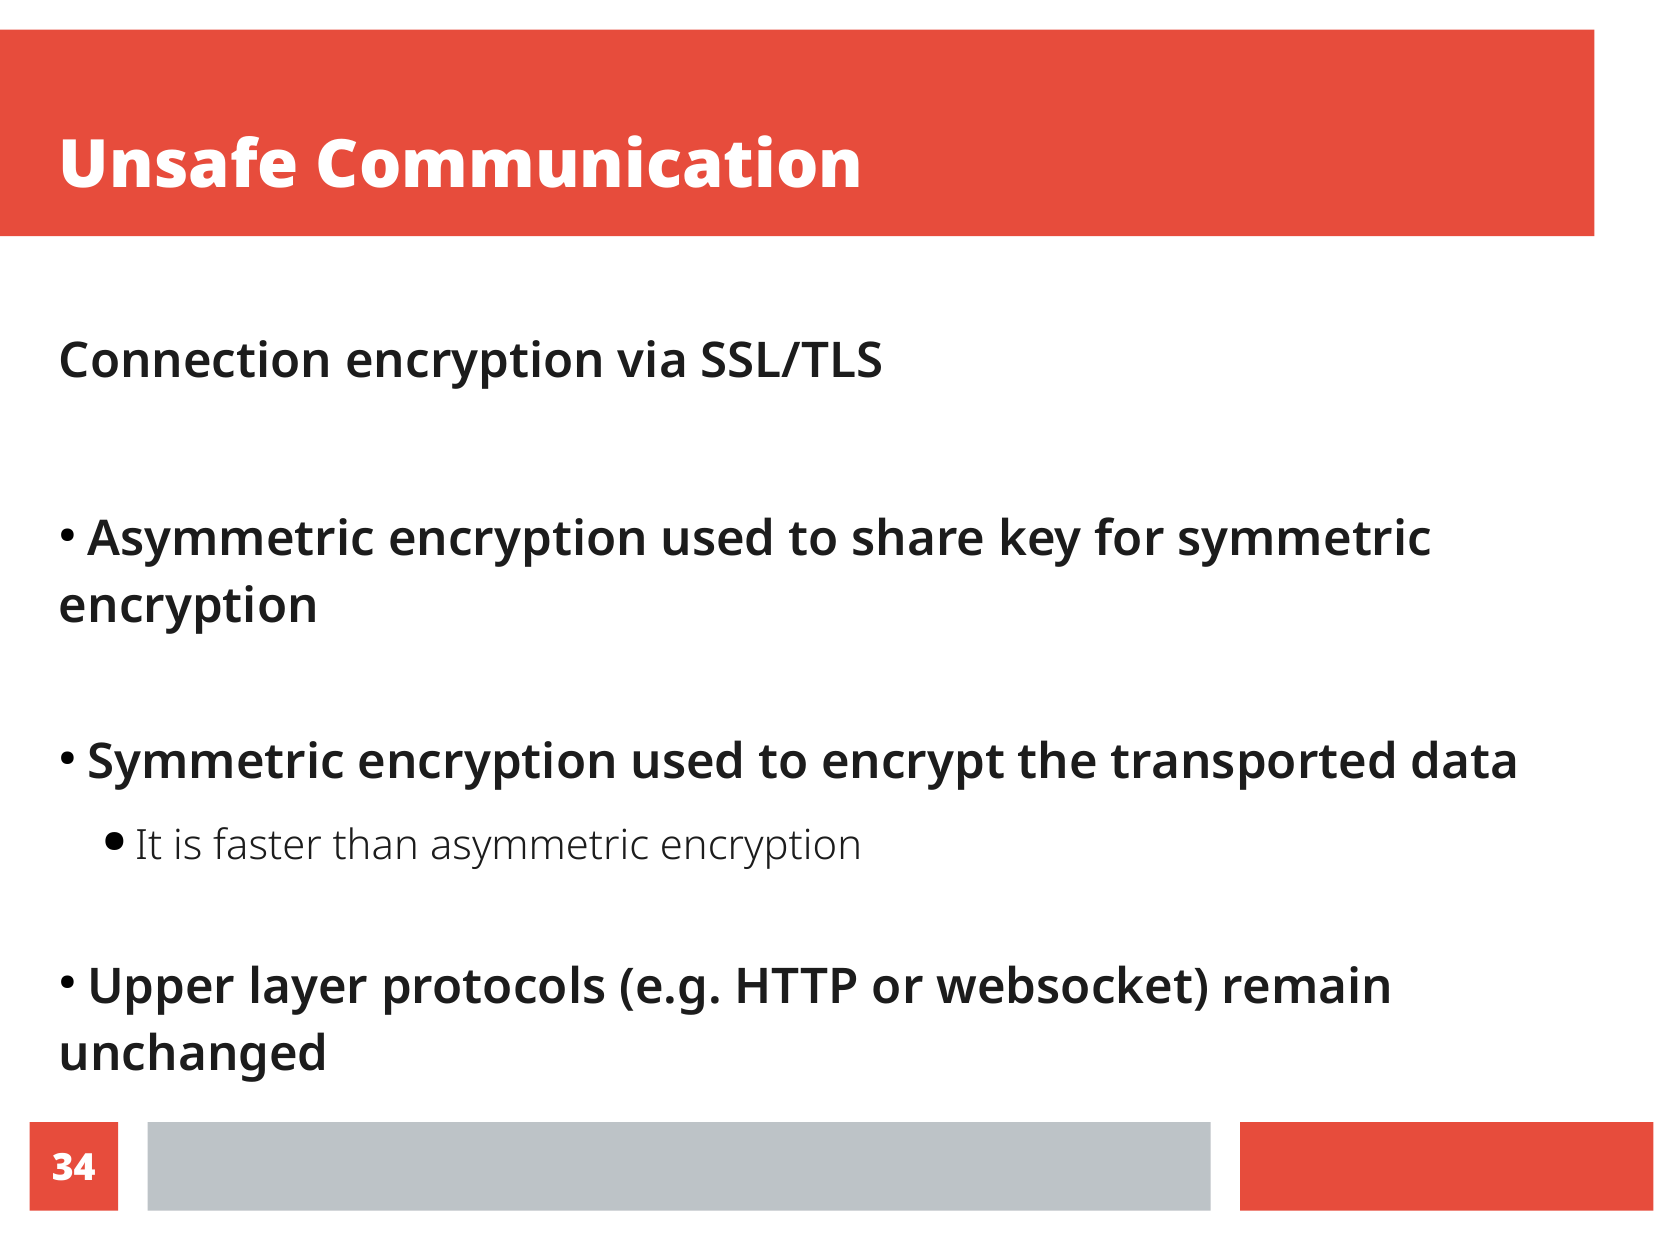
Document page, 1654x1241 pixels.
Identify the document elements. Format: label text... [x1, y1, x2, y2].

title Unsafe Communication [59, 59, 1595, 207]
list Connection encryption via SSL/TLS Asymmetric encryption used to share key for symmetric encryption Symmetric encryption used to encrypt the transported data It is faster than asymmetric encryption Upper layer protocols (e.g. HTTP or websocket) remain unchanged [59, 324, 1565, 1093]
